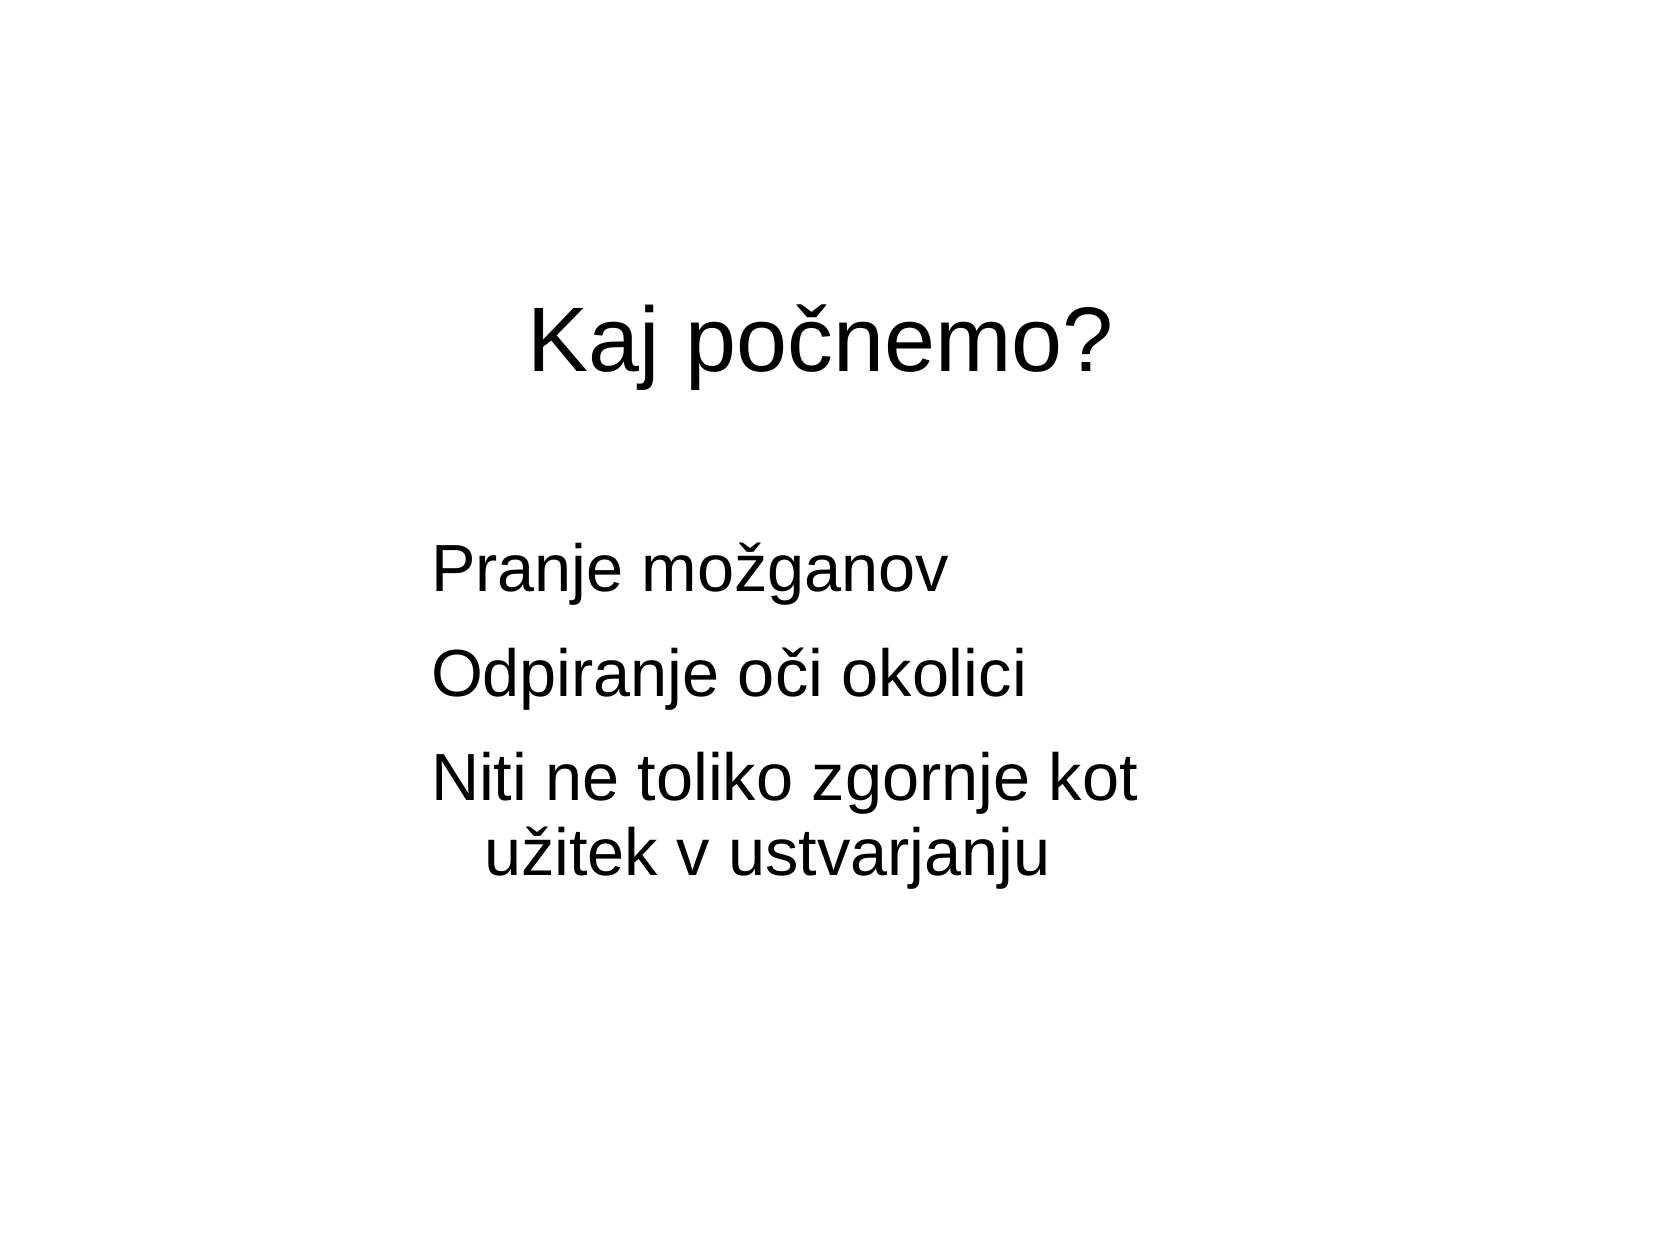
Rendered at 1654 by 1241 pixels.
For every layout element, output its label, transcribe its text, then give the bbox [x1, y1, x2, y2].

list Pranje možganov Odpiranje oči okolici Niti ne toliko zgornje kot užitek v ustvarjanju [413, 531, 1276, 950]
title Kaj počnemo? [76, 236, 1565, 444]
